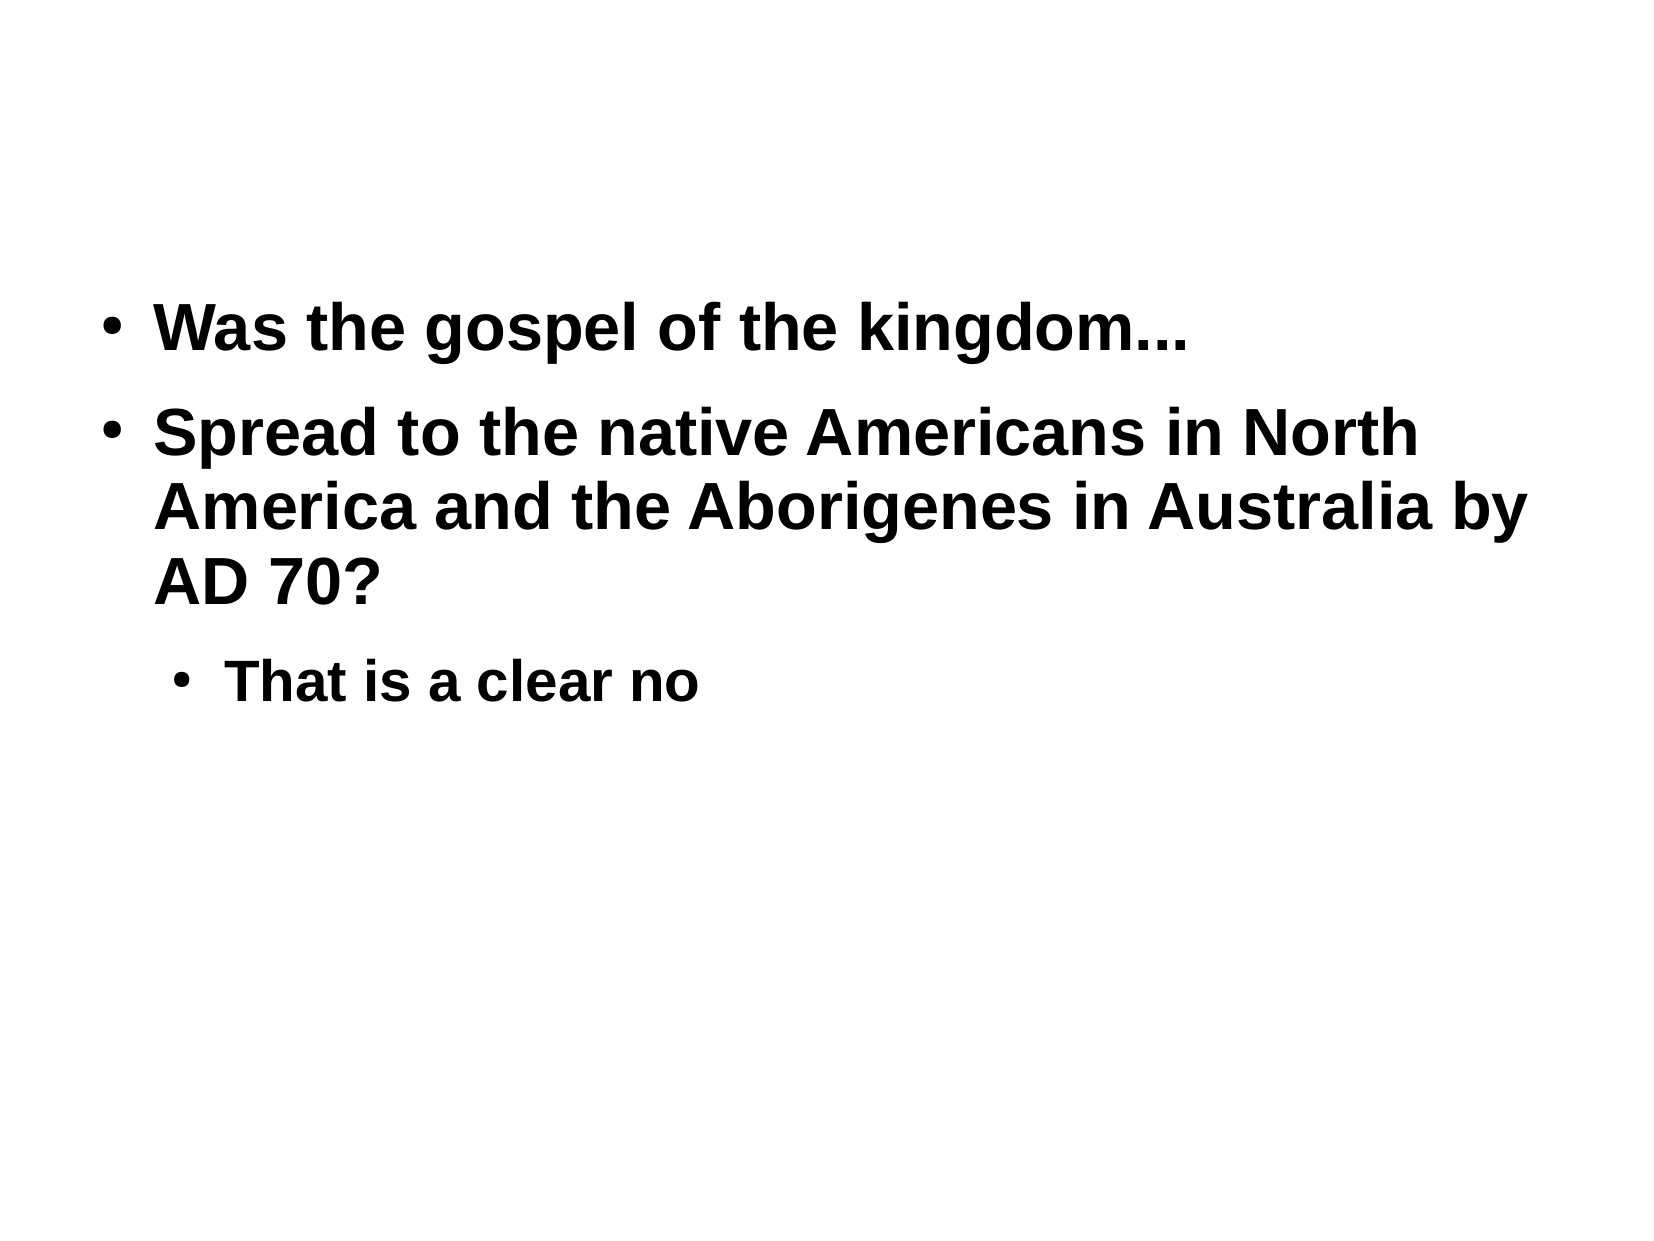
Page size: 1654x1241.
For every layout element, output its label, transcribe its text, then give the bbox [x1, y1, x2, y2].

list Was the gospel of the kingdom... Spread to the native Americans in North America and the Aborigenes in Australia by AD 70? That is a clear no [82, 290, 1571, 1010]
